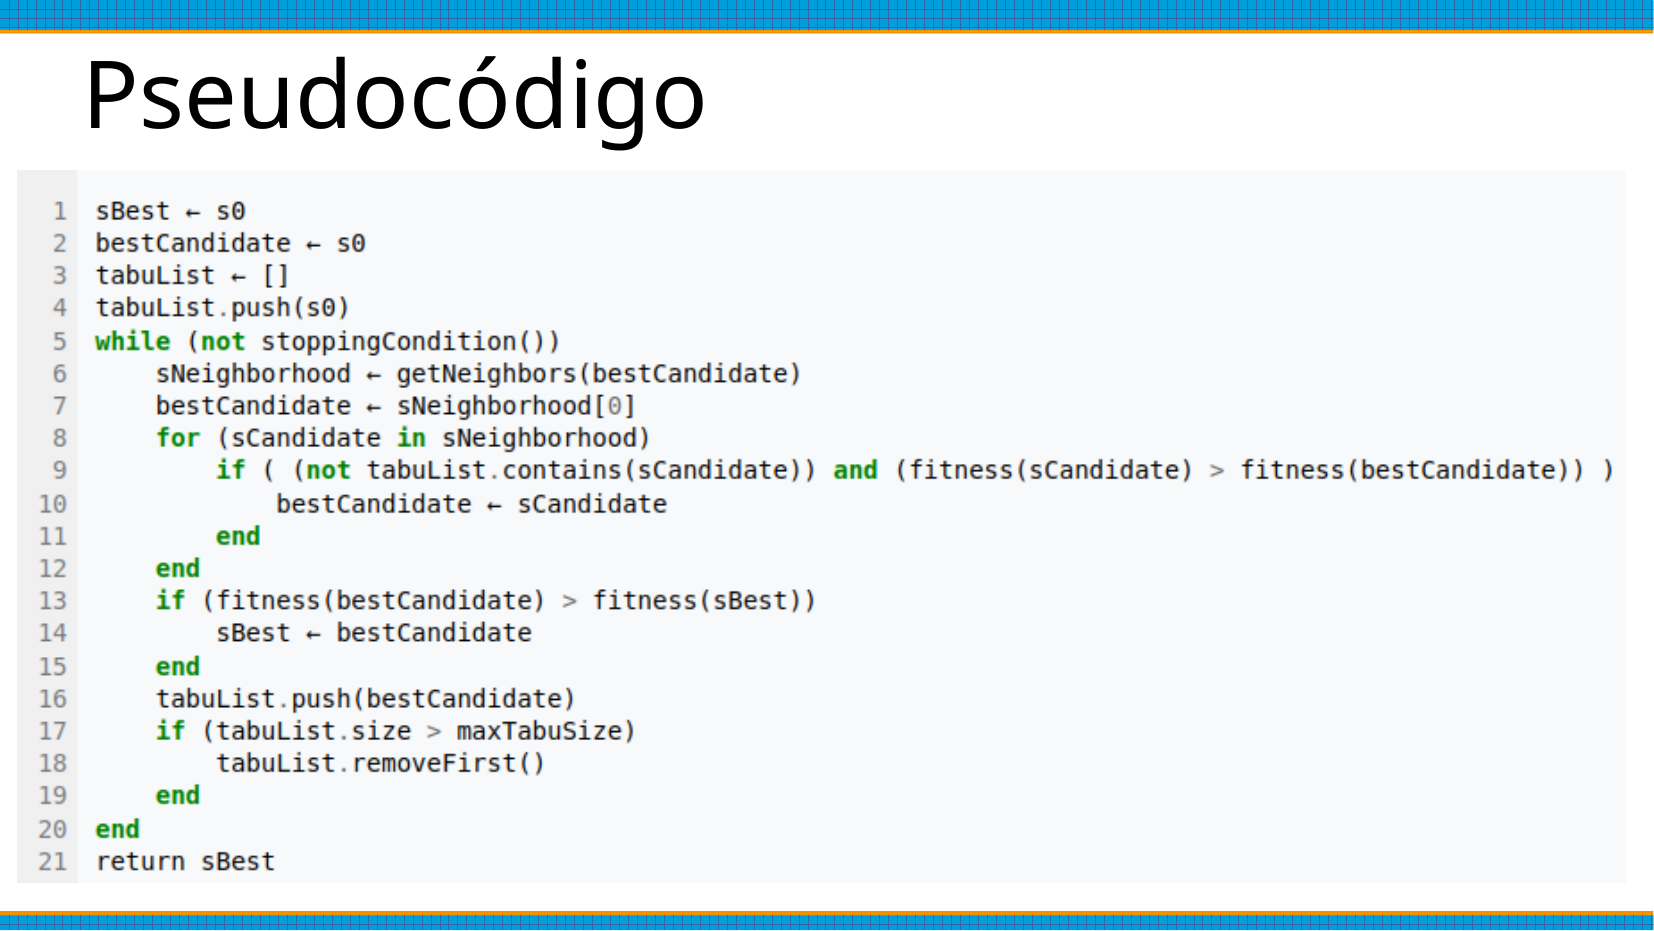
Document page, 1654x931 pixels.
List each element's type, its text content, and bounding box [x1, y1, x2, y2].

picture [17, 170, 1626, 883]
title Pseudocódigo [82, 14, 1571, 171]
